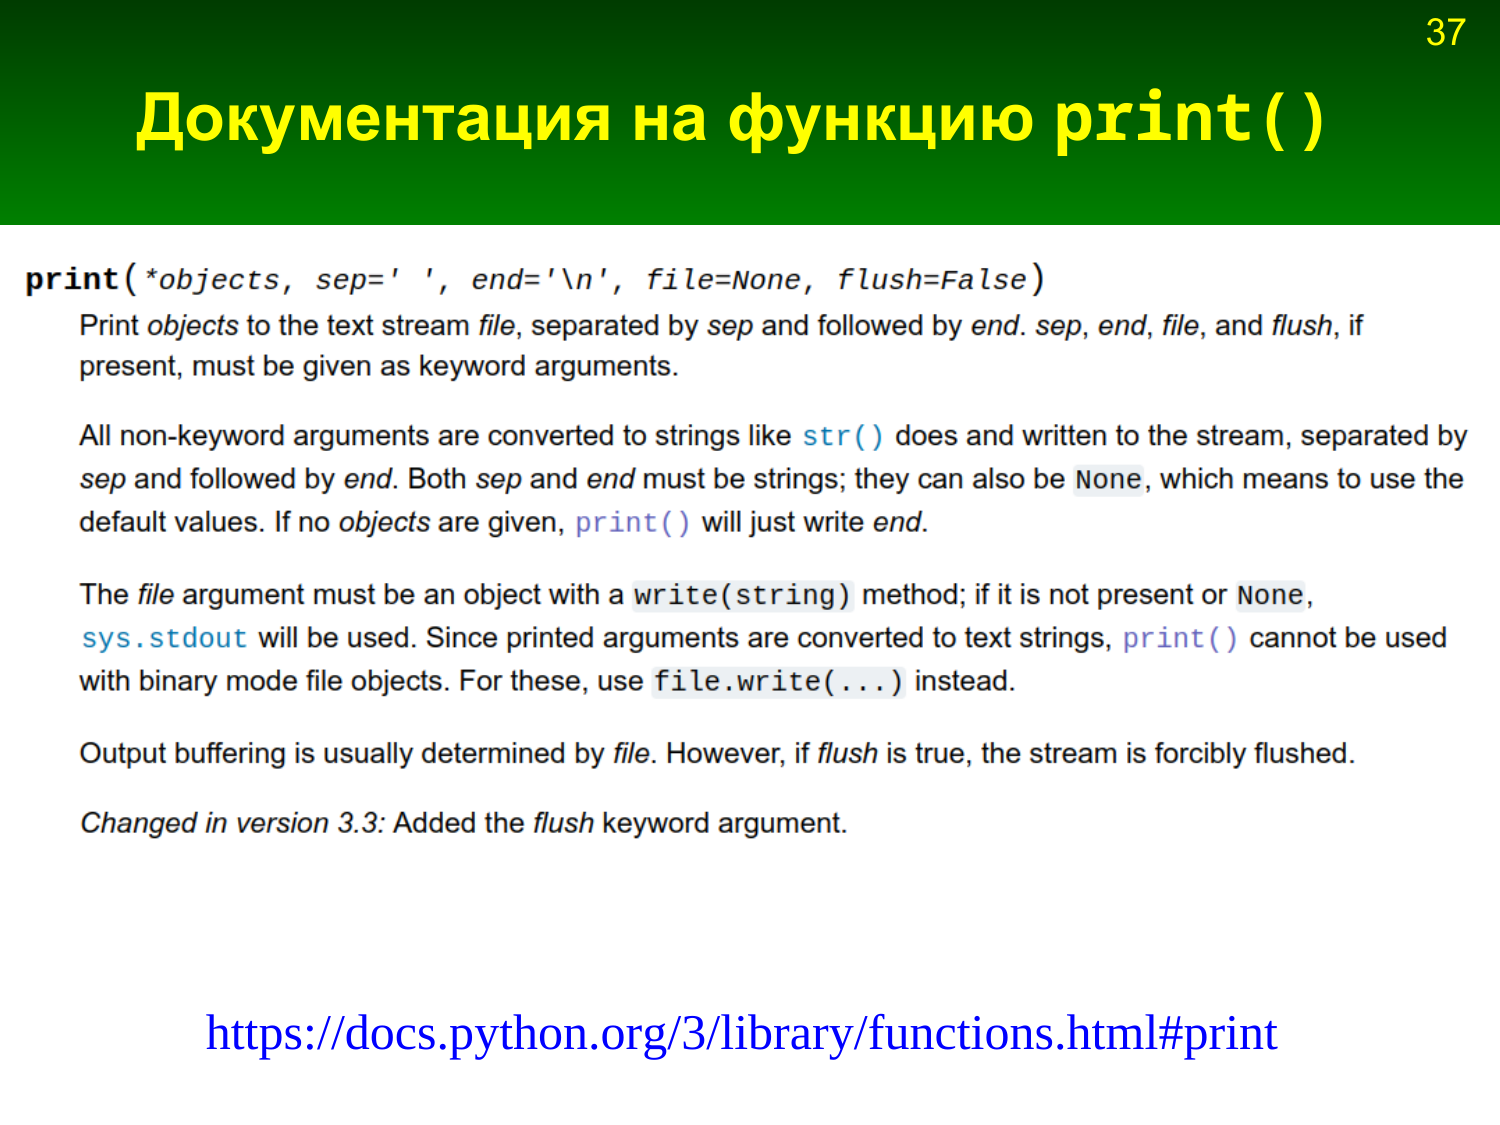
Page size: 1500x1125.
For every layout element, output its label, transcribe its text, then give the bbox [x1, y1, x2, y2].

picture [17, 260, 1483, 851]
text_box https://docs.python.org/3/library/functions.html#print [205, 992, 1295, 1067]
title Документация на функцию print() [47, 11, 1426, 215]
